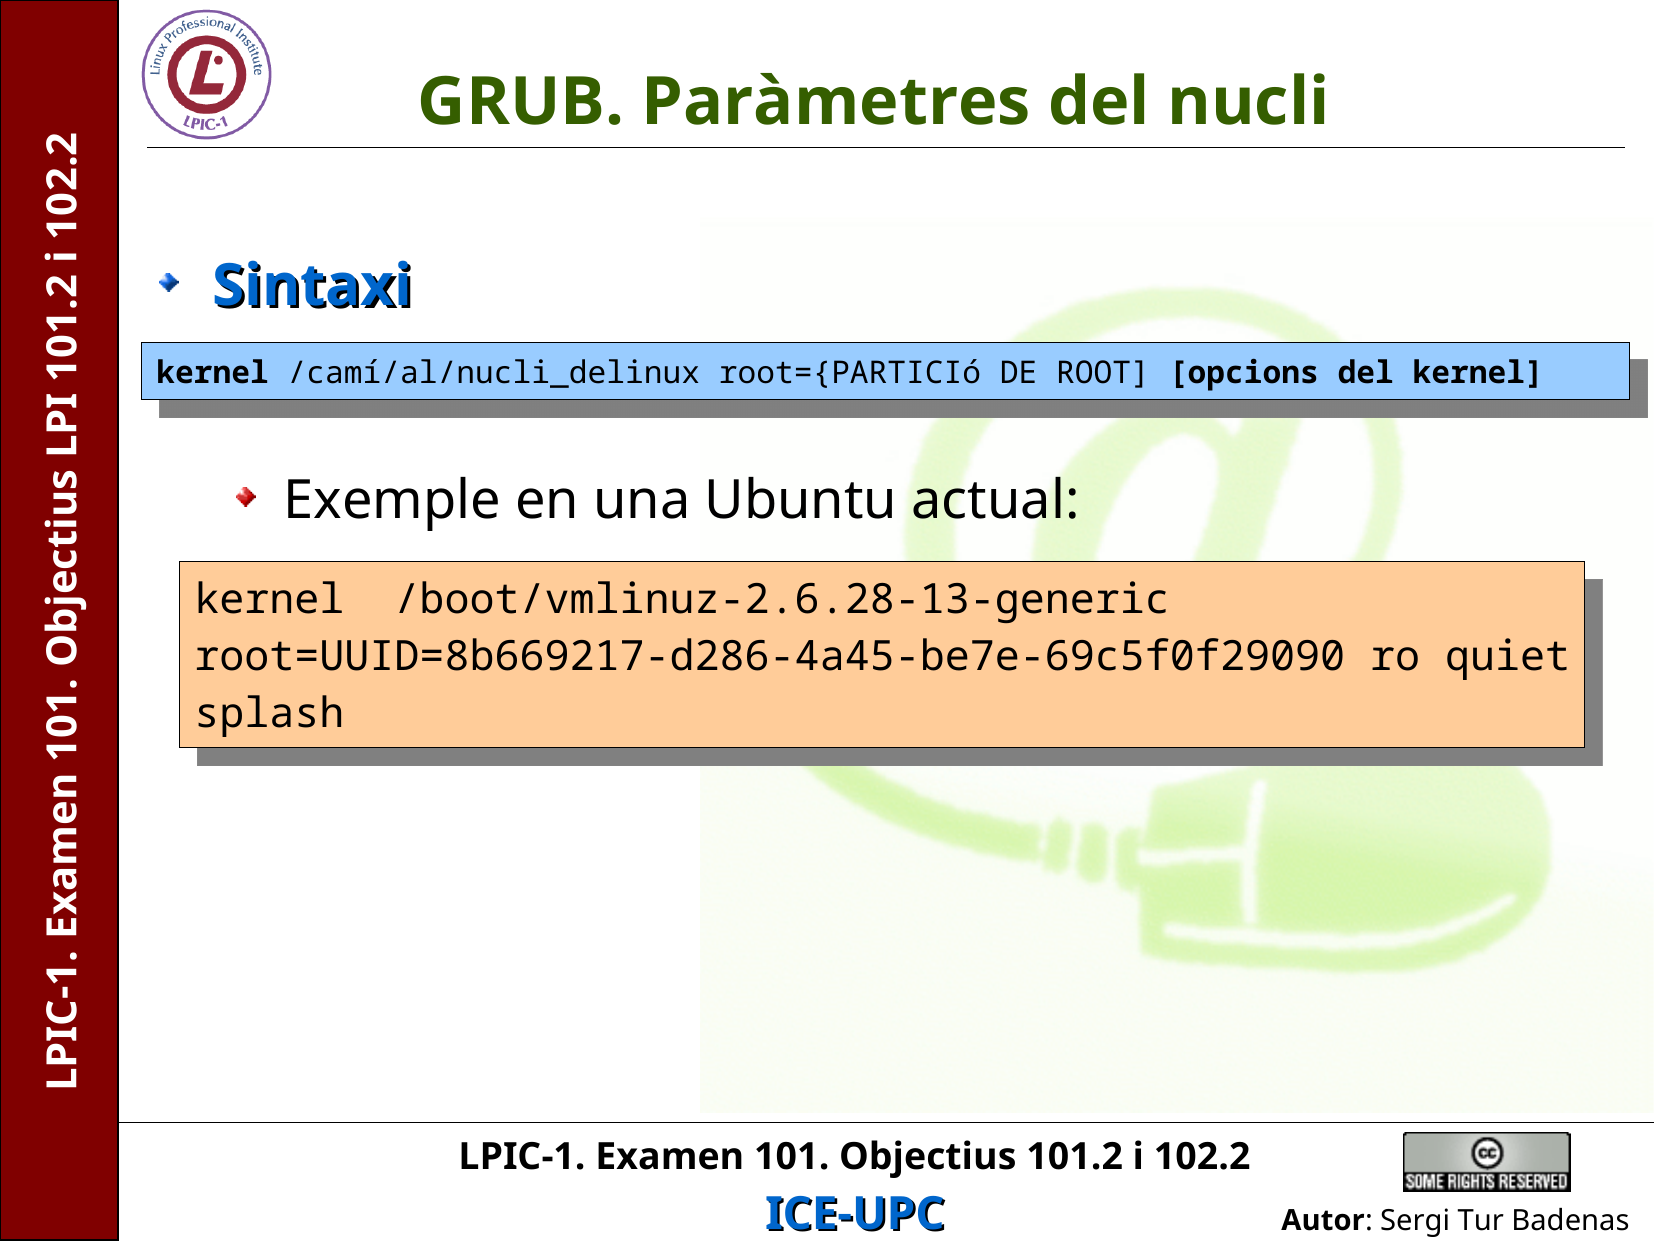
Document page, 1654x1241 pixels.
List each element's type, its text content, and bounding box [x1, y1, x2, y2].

picture [1403, 1132, 1571, 1192]
list Sintaxi Exemple en una Ubuntu actual: [141, 400, 1630, 1078]
title GRUB. Paràmetres del nucli [129, 55, 1619, 142]
text_box kernel /camí/al/nucli_delinux root={PARTICIó DE ROOT] [opcions del kernel] [141, 342, 1630, 389]
text_box kernel /boot/vmlinuz-2.6.28-13-generic root=UUID=8b669217-d286-4a45-be7e-69c5f0f29090 ro quiet splash [179, 561, 1585, 702]
picture [700, 217, 1654, 1113]
picture [135, 5, 277, 55]
list Sintaxi Exemple en una Ubuntu actual: [141, 242, 1630, 342]
